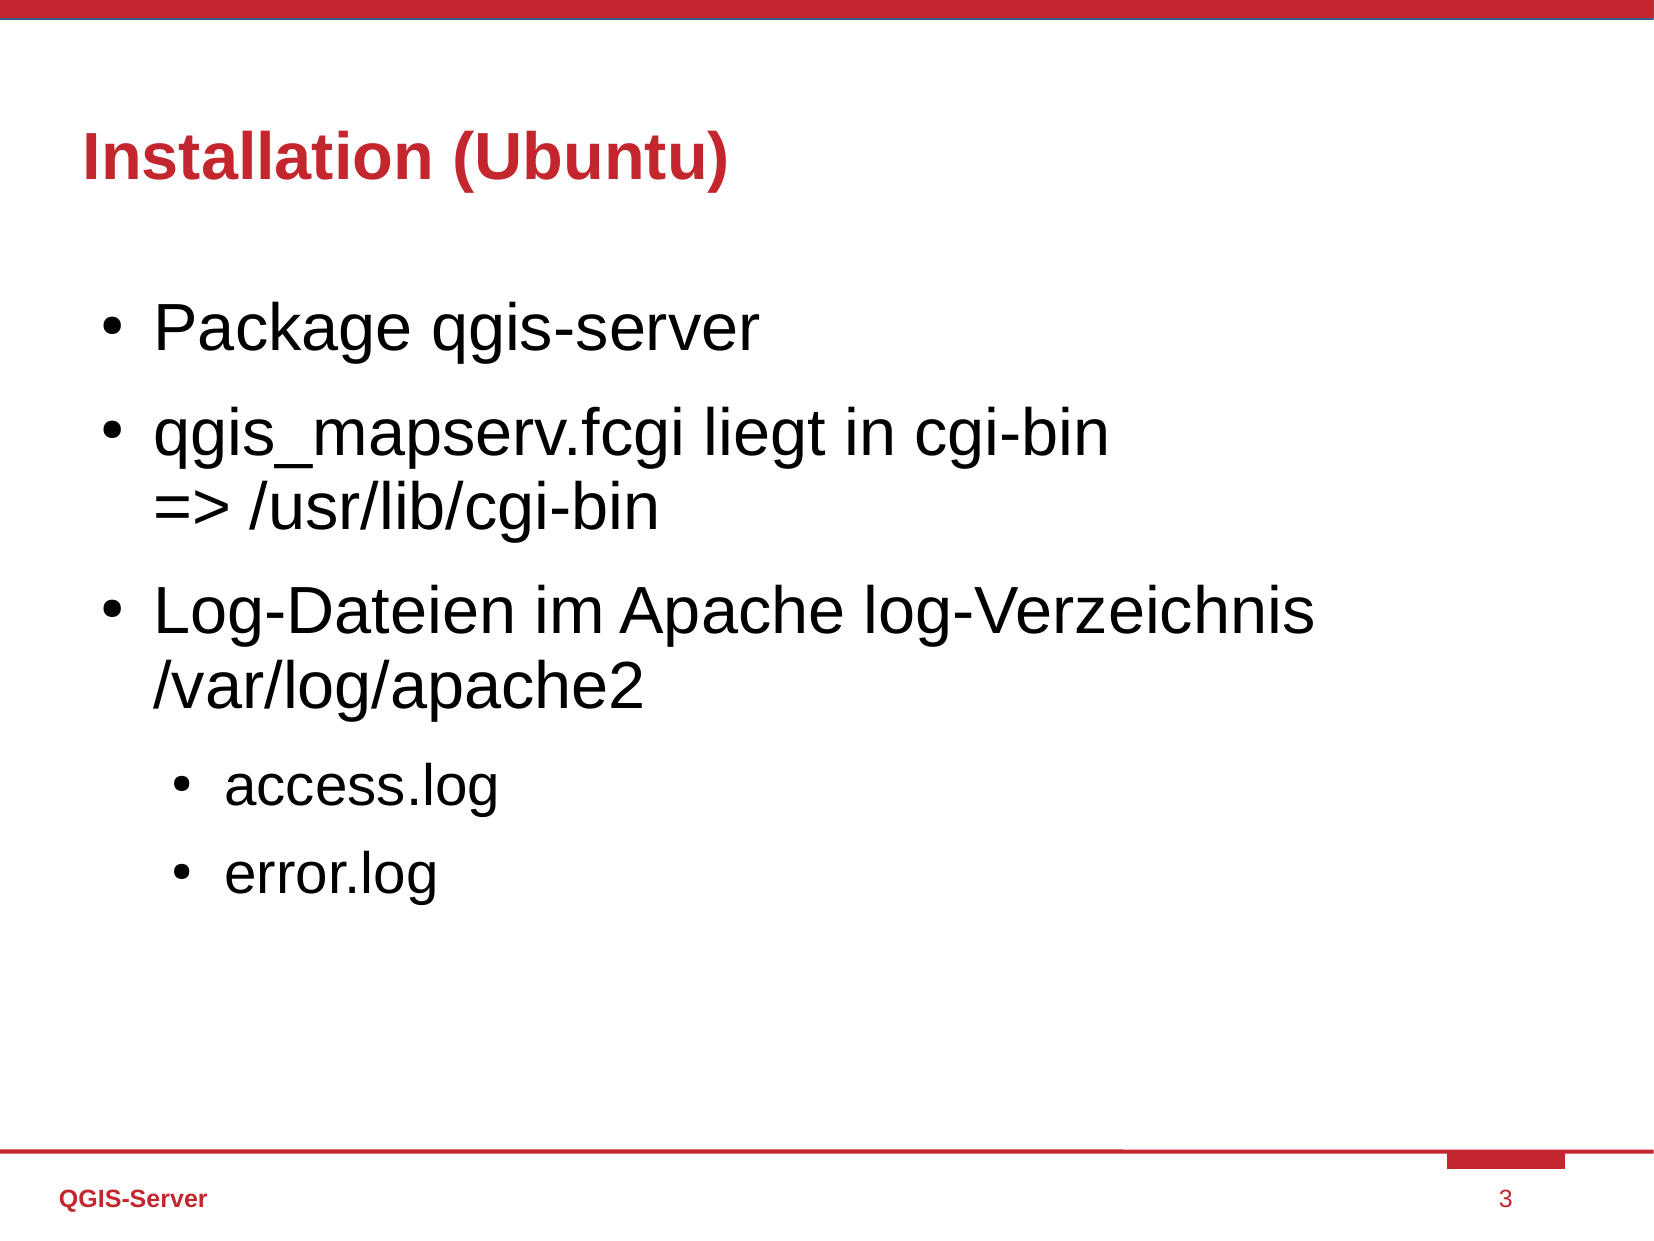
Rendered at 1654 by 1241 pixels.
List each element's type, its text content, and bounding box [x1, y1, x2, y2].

text_box QGIS-Server [59, 1182, 1241, 1223]
text_box <number> [1446, 1182, 1565, 1223]
list Package qgis-server qgis_mapserv.fcgi liegt in cgi-bin => /usr/lib/cgi-bin Log-Dateien im Apache log-Verzeichnis /var/log/apache2 access.log error.log [82, 290, 1571, 1109]
title Installation (Ubuntu) [82, 49, 1571, 257]
